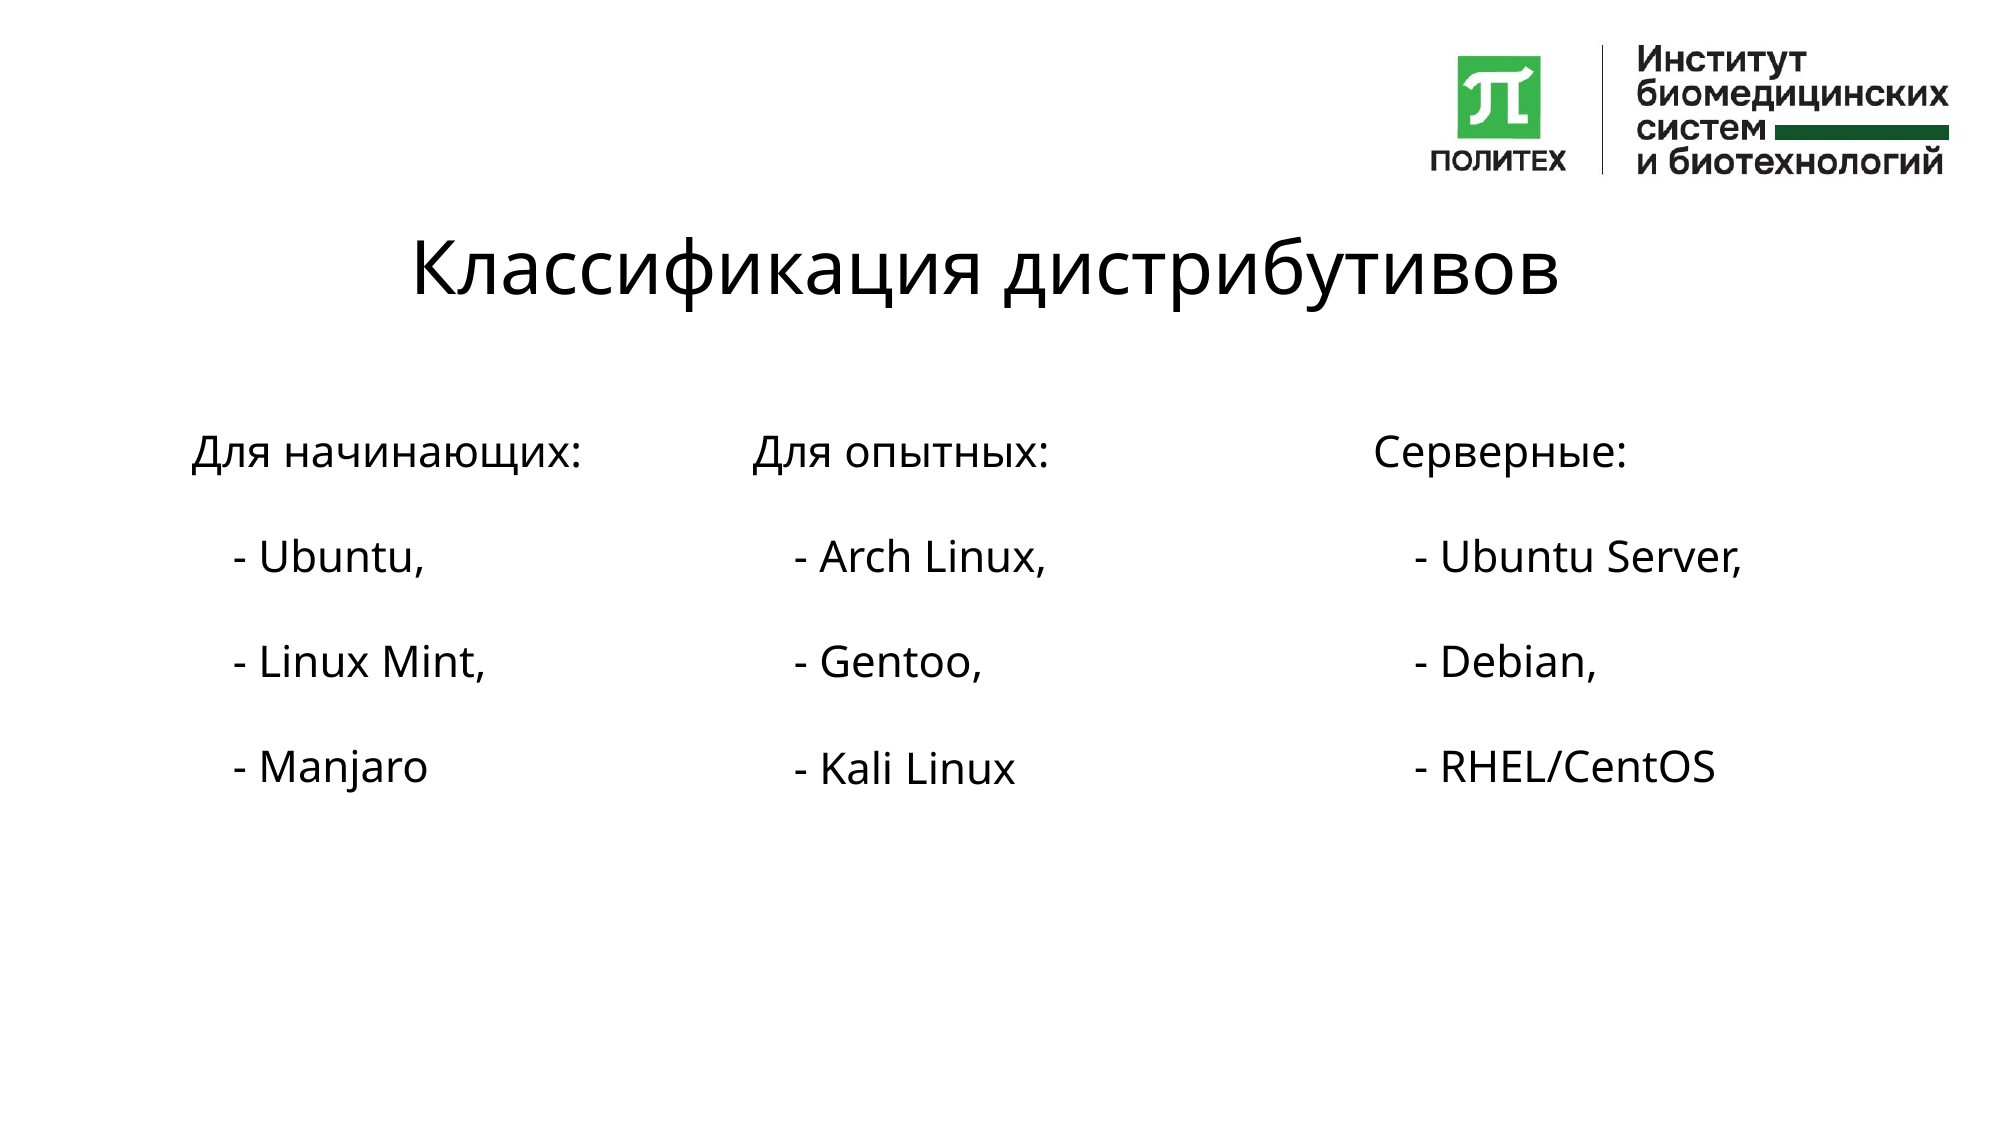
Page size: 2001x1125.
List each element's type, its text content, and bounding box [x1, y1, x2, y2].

picture [1390, 23, 1979, 207]
text_box Для опытных: - Arch Linux, - Gentoo, - Kali Linux [738, 413, 1241, 916]
text_box Классификация дистрибутивов [383, 206, 1595, 390]
text_box Для начинающих: - Ubuntu, - Linux Mint, - Manjaro [177, 413, 650, 916]
text_box Серверные: - Ubuntu Server, - Debian, - RHEL/CentOS [1358, 413, 1949, 857]
